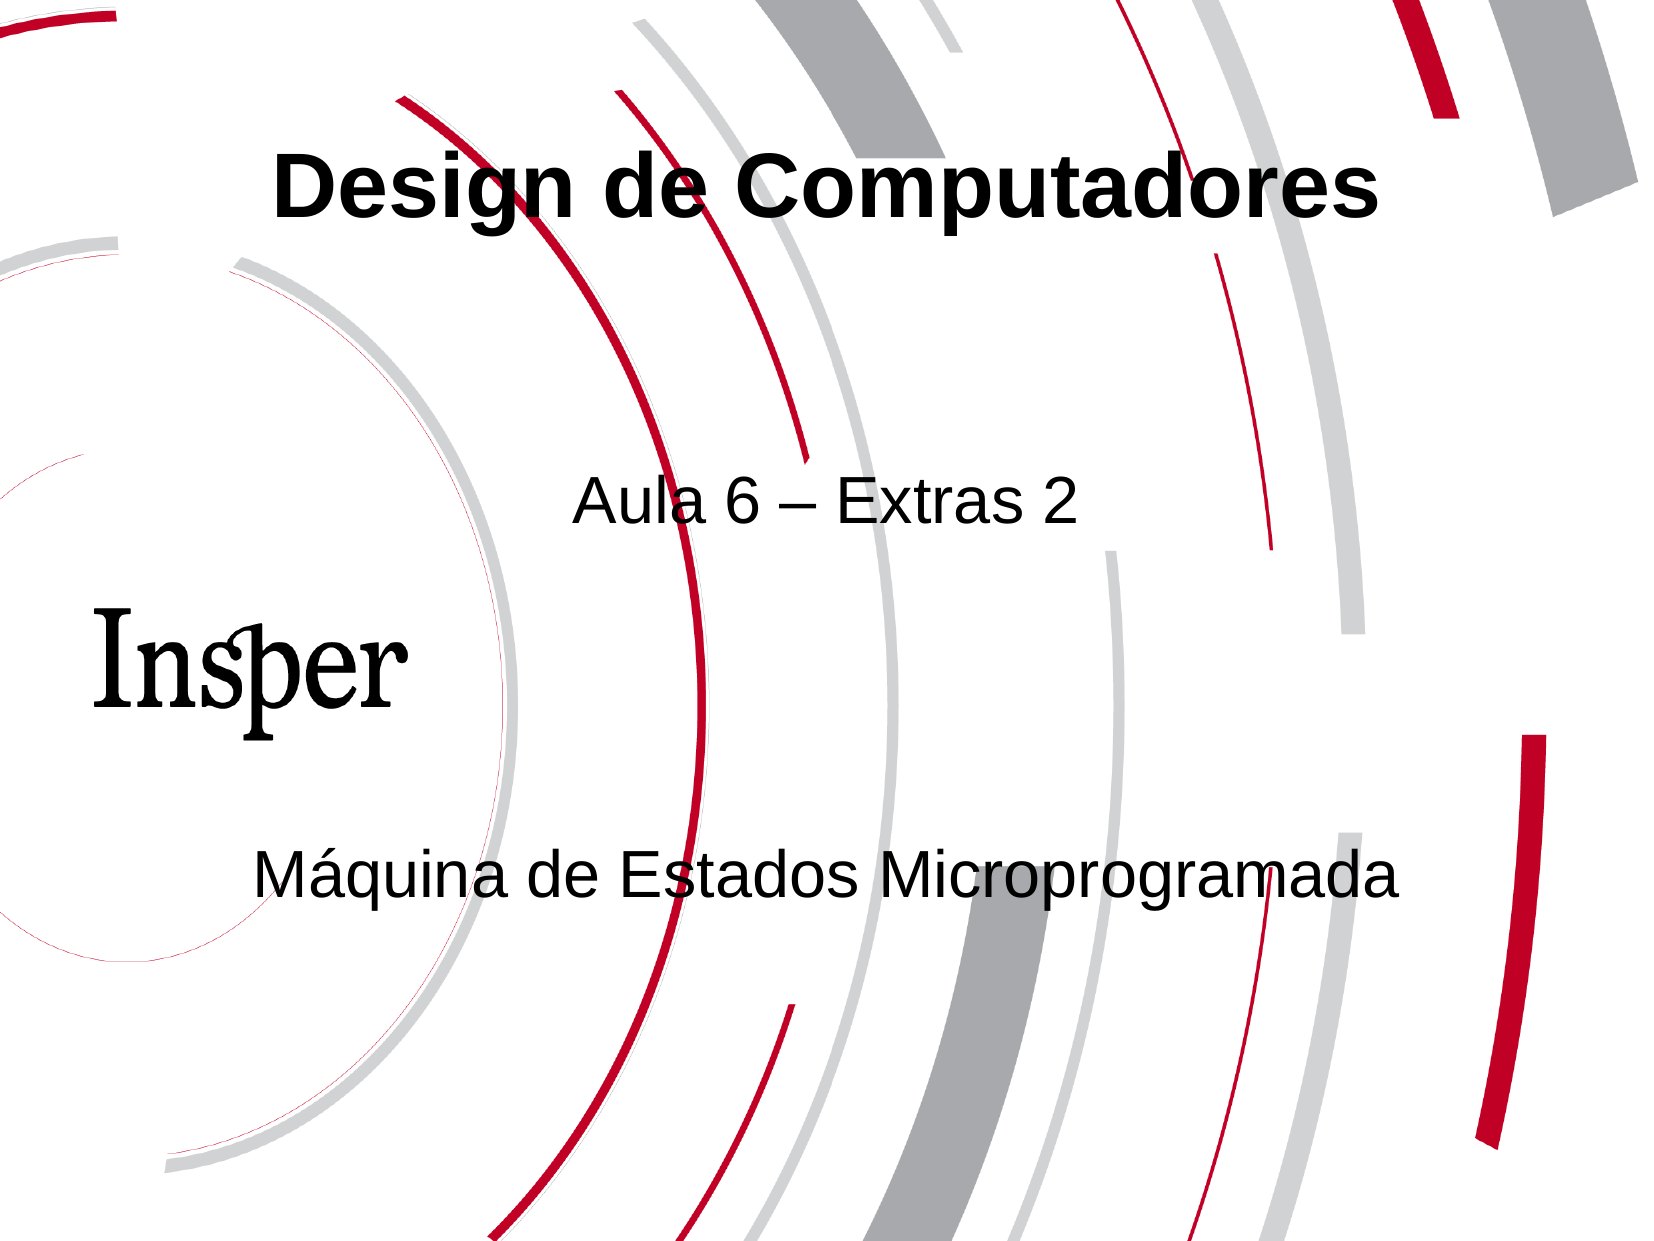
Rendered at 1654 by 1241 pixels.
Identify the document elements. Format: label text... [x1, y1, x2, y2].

subtitle Aula 6 – Extras 2 Máquina de Estados Microprogramada [82, 290, 1571, 1010]
picture [0, 0, 1654, 1241]
title Design de Computadores [113, 65, 1540, 290]
